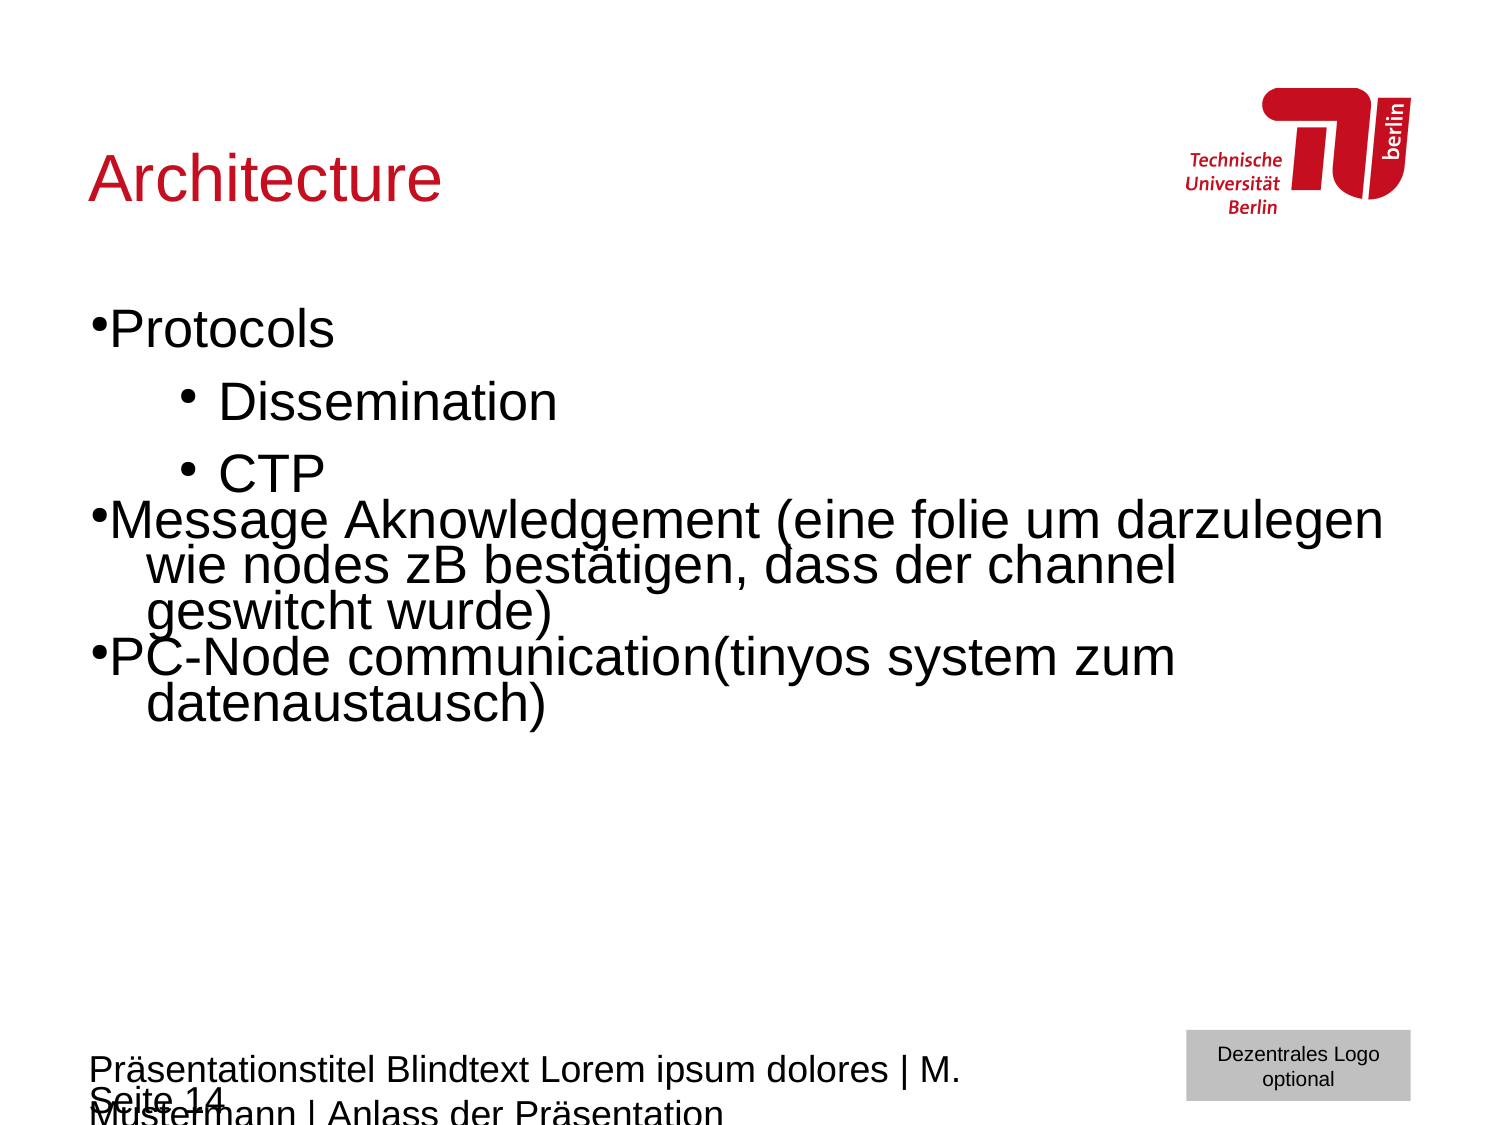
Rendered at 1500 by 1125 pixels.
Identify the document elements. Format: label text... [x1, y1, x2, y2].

picture [1186, 88, 1411, 120]
list Protocols Dissemination CTP Message Aknowledgement (eine folie um darzulegen wie nodes zB bestätigen, dass der channel geswitcht wurde) PC-Node communication(tinyos system zum datenaustausch) [90, 312, 1411, 980]
title Architecture [88, 120, 1411, 215]
